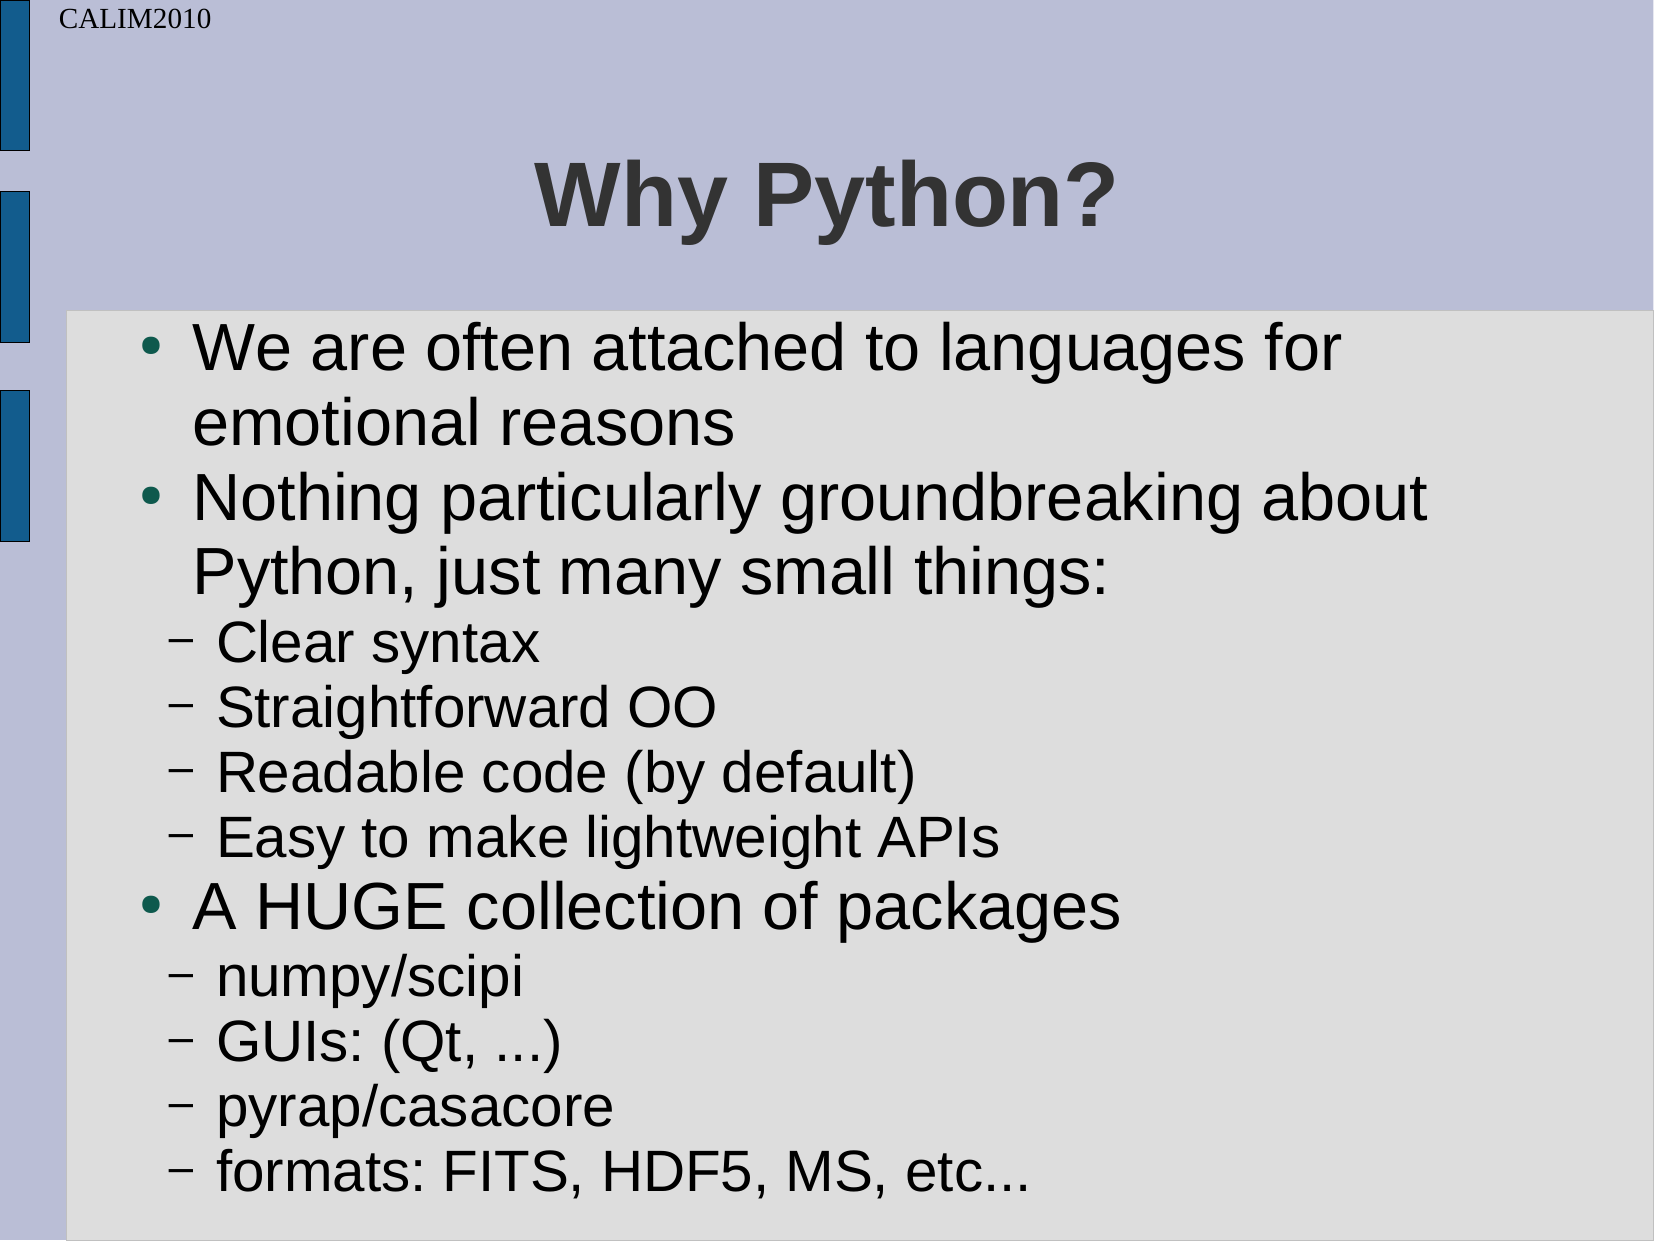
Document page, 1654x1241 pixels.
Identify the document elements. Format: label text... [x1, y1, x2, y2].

title Why Python? [121, 98, 1534, 291]
list We are often attached to languages for emotional reasons Nothing particularly groundbreaking about Python, just many small things: Clear syntax Straightforward OO Readable code (by default) Easy to make lightweight APIs A HUGE collection of packages numpy/scipi GUIs: (Qt, ...) pyrap/casacore formats: FITS, HDF5, MS, etc... [121, 310, 1625, 1241]
